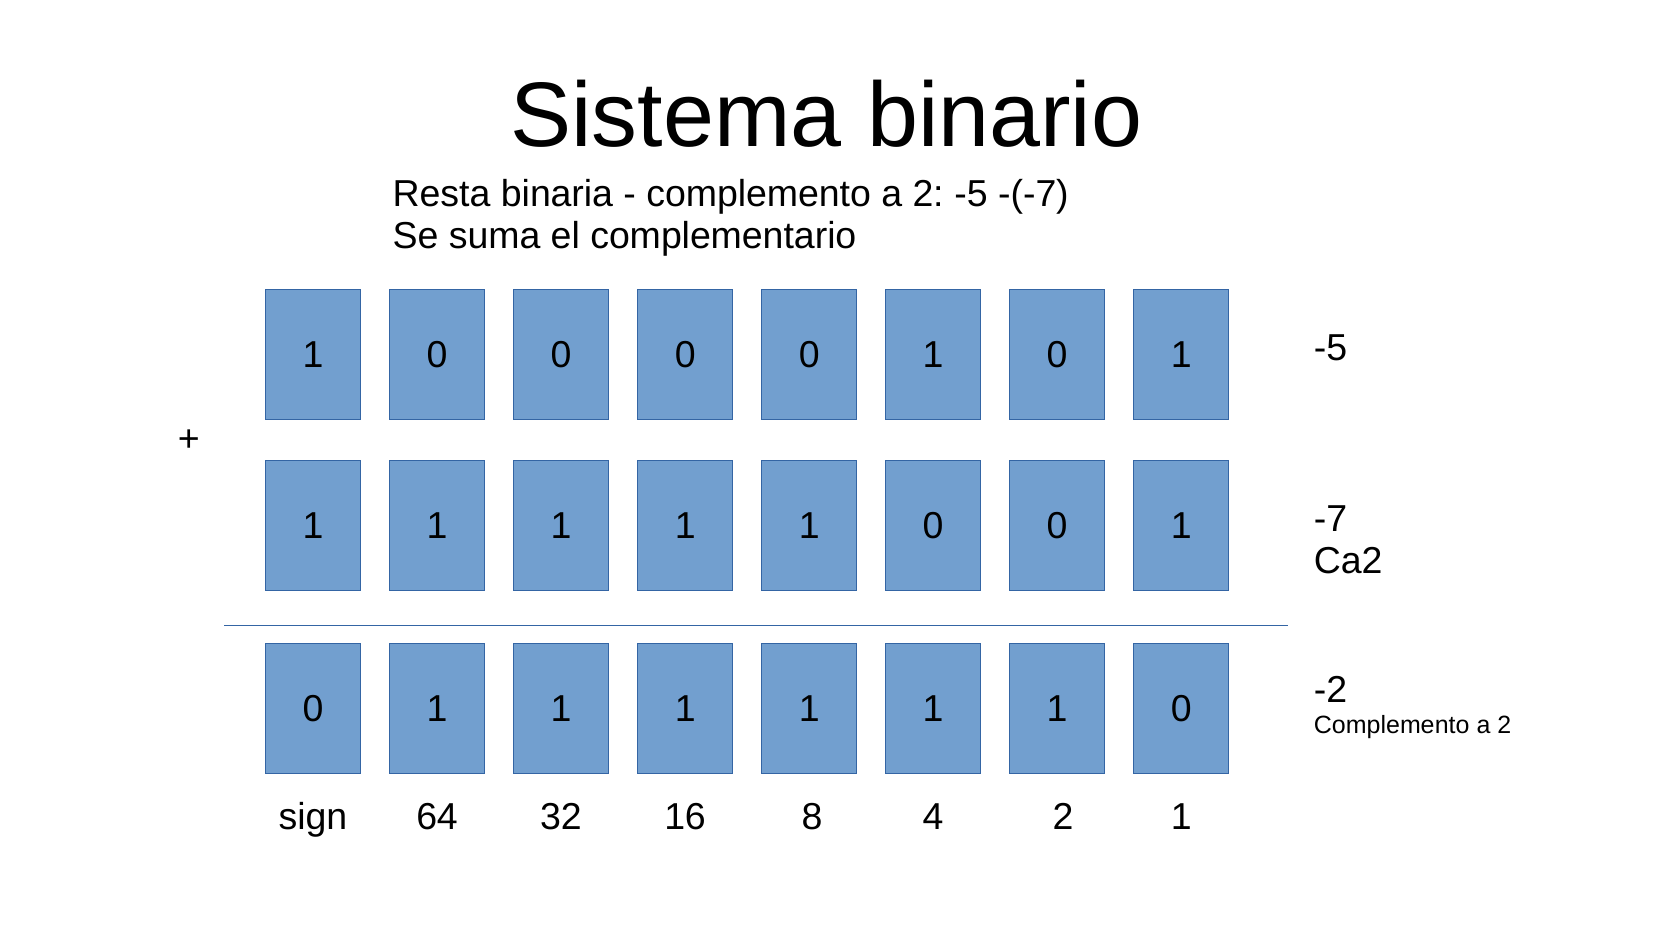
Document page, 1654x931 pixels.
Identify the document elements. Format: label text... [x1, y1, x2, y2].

text_box 1 [637, 460, 733, 591]
text_box 0 [637, 289, 733, 420]
text_box -2 Complemento a 2 [1299, 661, 1536, 845]
text_box 16 [637, 787, 733, 845]
text_box 2 [1027, 787, 1099, 845]
text_box -5 [1299, 318, 1382, 376]
text_box 8 [767, 787, 857, 845]
text_box 0 [1133, 643, 1229, 774]
text_box 1 [885, 643, 981, 774]
text_box 1 [885, 289, 981, 420]
text_box 0 [513, 289, 609, 420]
text_box 1 [513, 460, 609, 591]
text_box 0 [389, 289, 485, 420]
text_box 1 [265, 289, 361, 420]
text_box 1 [761, 643, 857, 774]
title Sistema binario [82, 37, 1571, 193]
text_box 4 [897, 787, 969, 845]
text_box + [135, 409, 243, 467]
text_box 1 [1133, 289, 1229, 420]
text_box 0 [885, 460, 981, 591]
text_box 1 [1009, 643, 1105, 774]
text_box 0 [761, 289, 857, 420]
text_box 1 [1133, 460, 1229, 591]
text_box 0 [1009, 460, 1105, 591]
text_box 1 [1145, 787, 1217, 845]
text_box 1 [761, 460, 857, 591]
text_box 1 [389, 643, 485, 774]
text_box 1 [265, 460, 361, 591]
text_box -7 Ca2 [1299, 490, 1418, 631]
text_box sign [259, 787, 367, 845]
text_box Resta binaria - complemento a 2: -5 -(-7) Se suma el complementario [377, 165, 1193, 265]
text_box 0 [265, 643, 361, 774]
text_box 0 [1009, 289, 1105, 420]
text_box 1 [513, 643, 609, 774]
text_box 32 [507, 787, 615, 845]
text_box 64 [389, 787, 485, 845]
text_box 1 [389, 460, 485, 591]
text_box 1 [637, 643, 733, 774]
